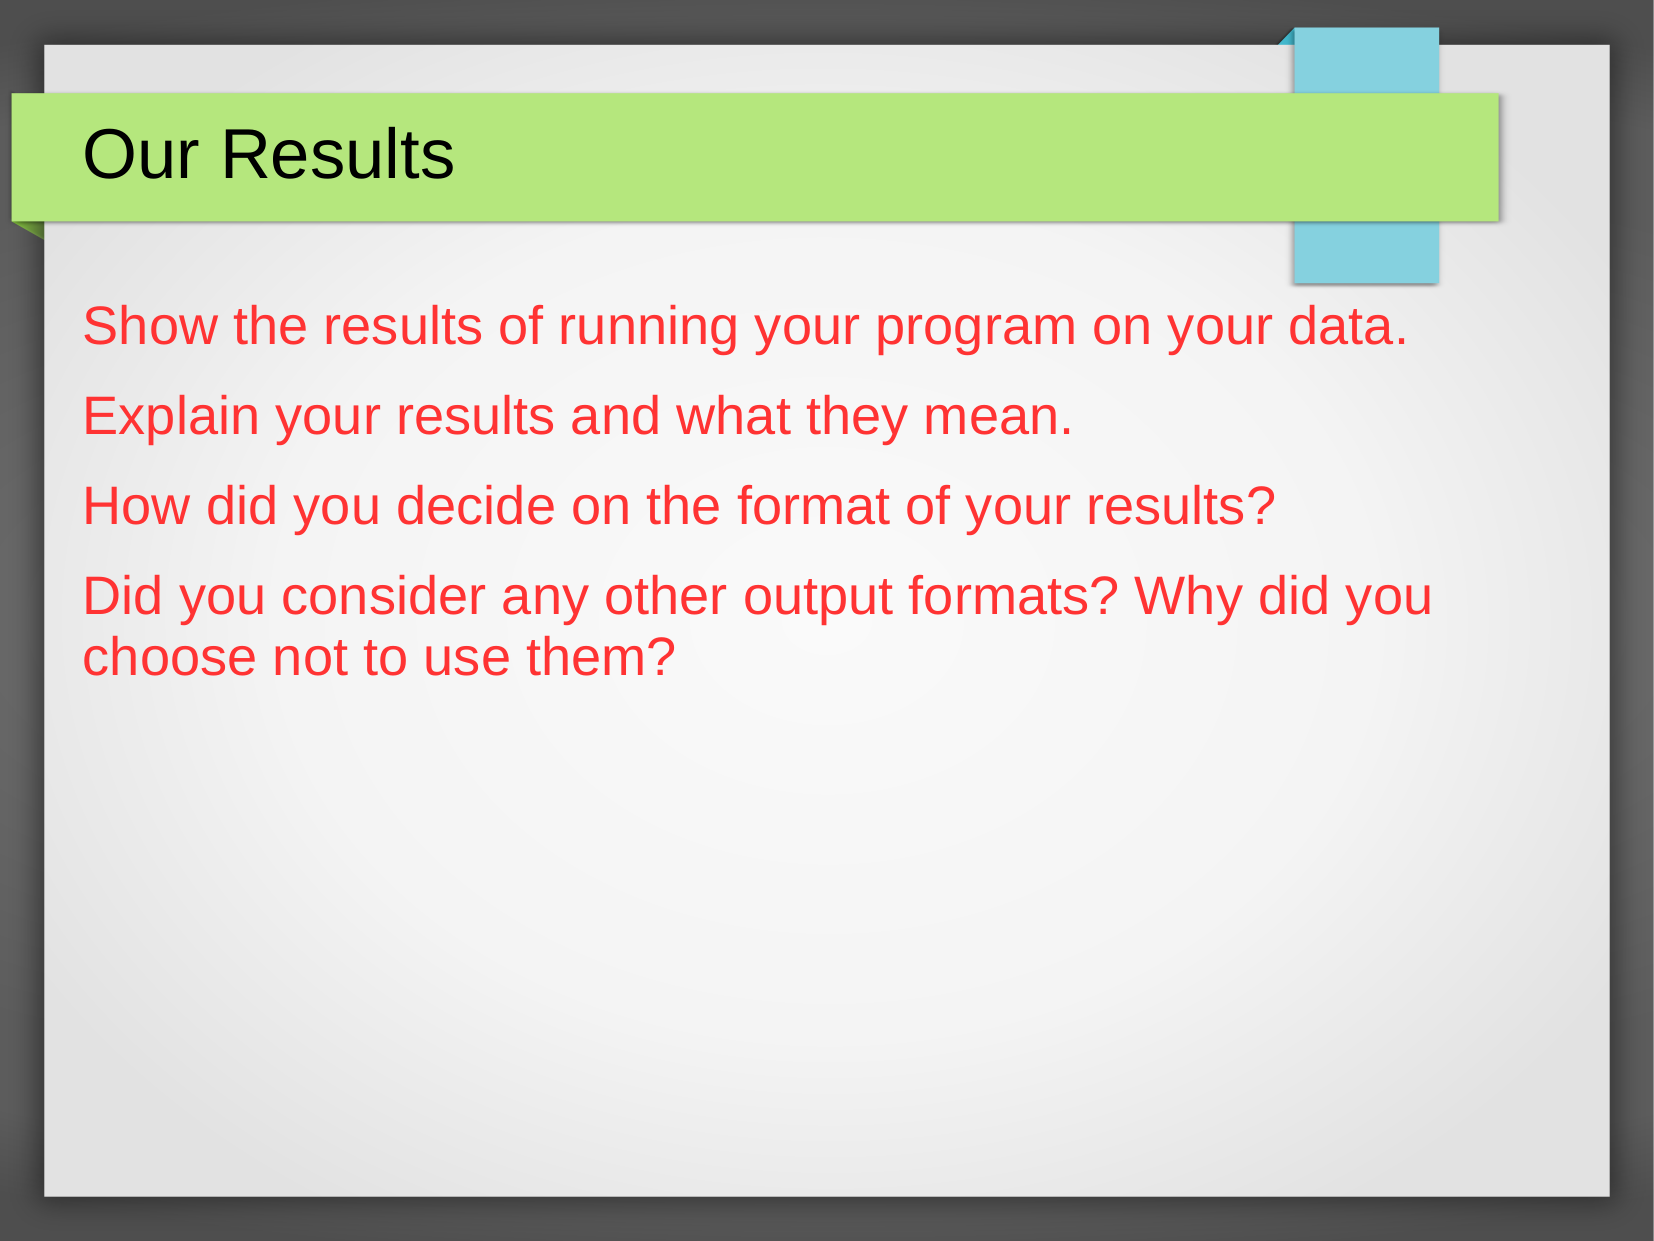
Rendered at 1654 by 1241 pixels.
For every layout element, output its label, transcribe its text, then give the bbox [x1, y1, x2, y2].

title Our Results [82, 94, 1264, 213]
list Show the results of running your program on your data. Explain your results and what they mean. How did you decide on the format of your results? Did you consider any other output formats? Why did you choose not to use them? [82, 295, 1571, 1015]
picture [0, 0, 1654, 1241]
